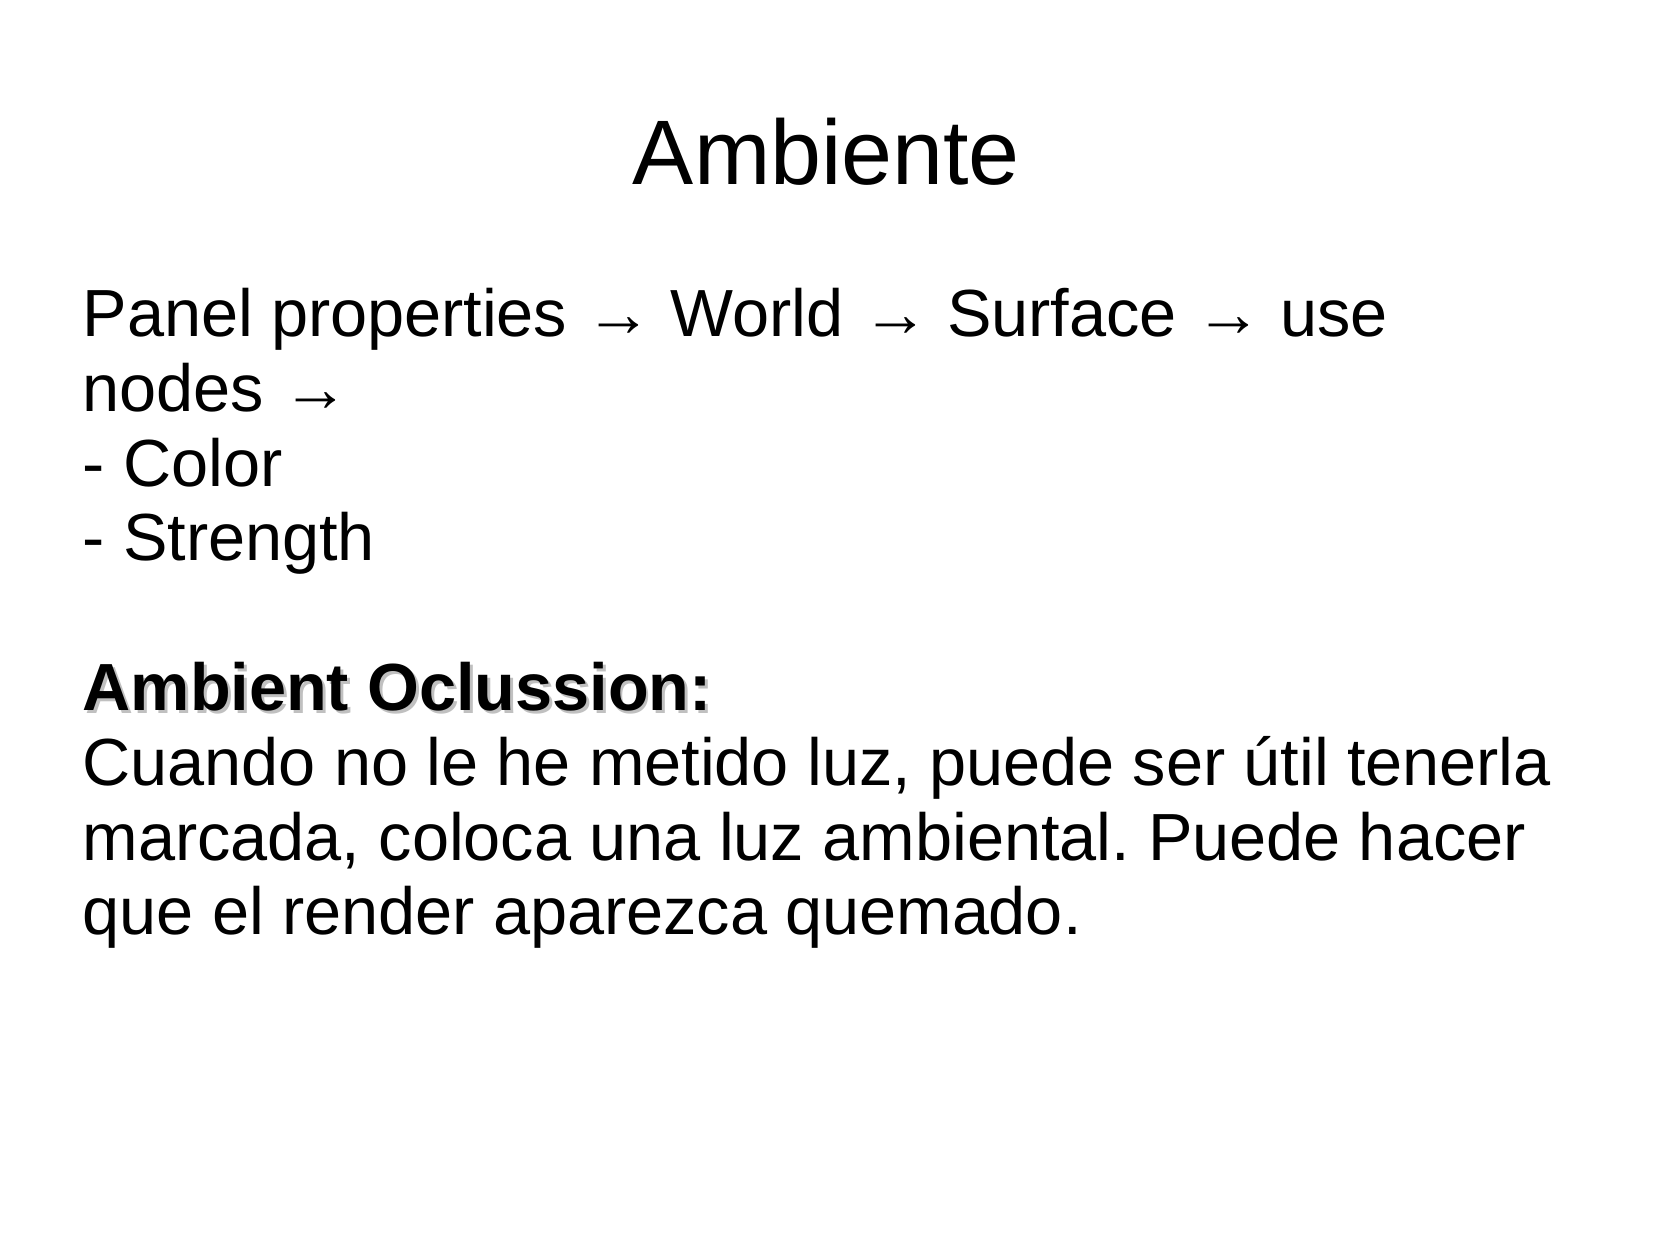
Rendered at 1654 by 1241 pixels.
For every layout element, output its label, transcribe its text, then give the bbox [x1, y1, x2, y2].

title Ambiente [82, 49, 1571, 257]
subtitle Panel properties → World → Surface → use nodes → - Color - Strength Ambient Oclussion: Cuando no le he metido luz, puede ser útil tenerla marcada, coloca una luz ambiental. Puede hacer que el render aparezca quemado. [82, 276, 1571, 1024]
